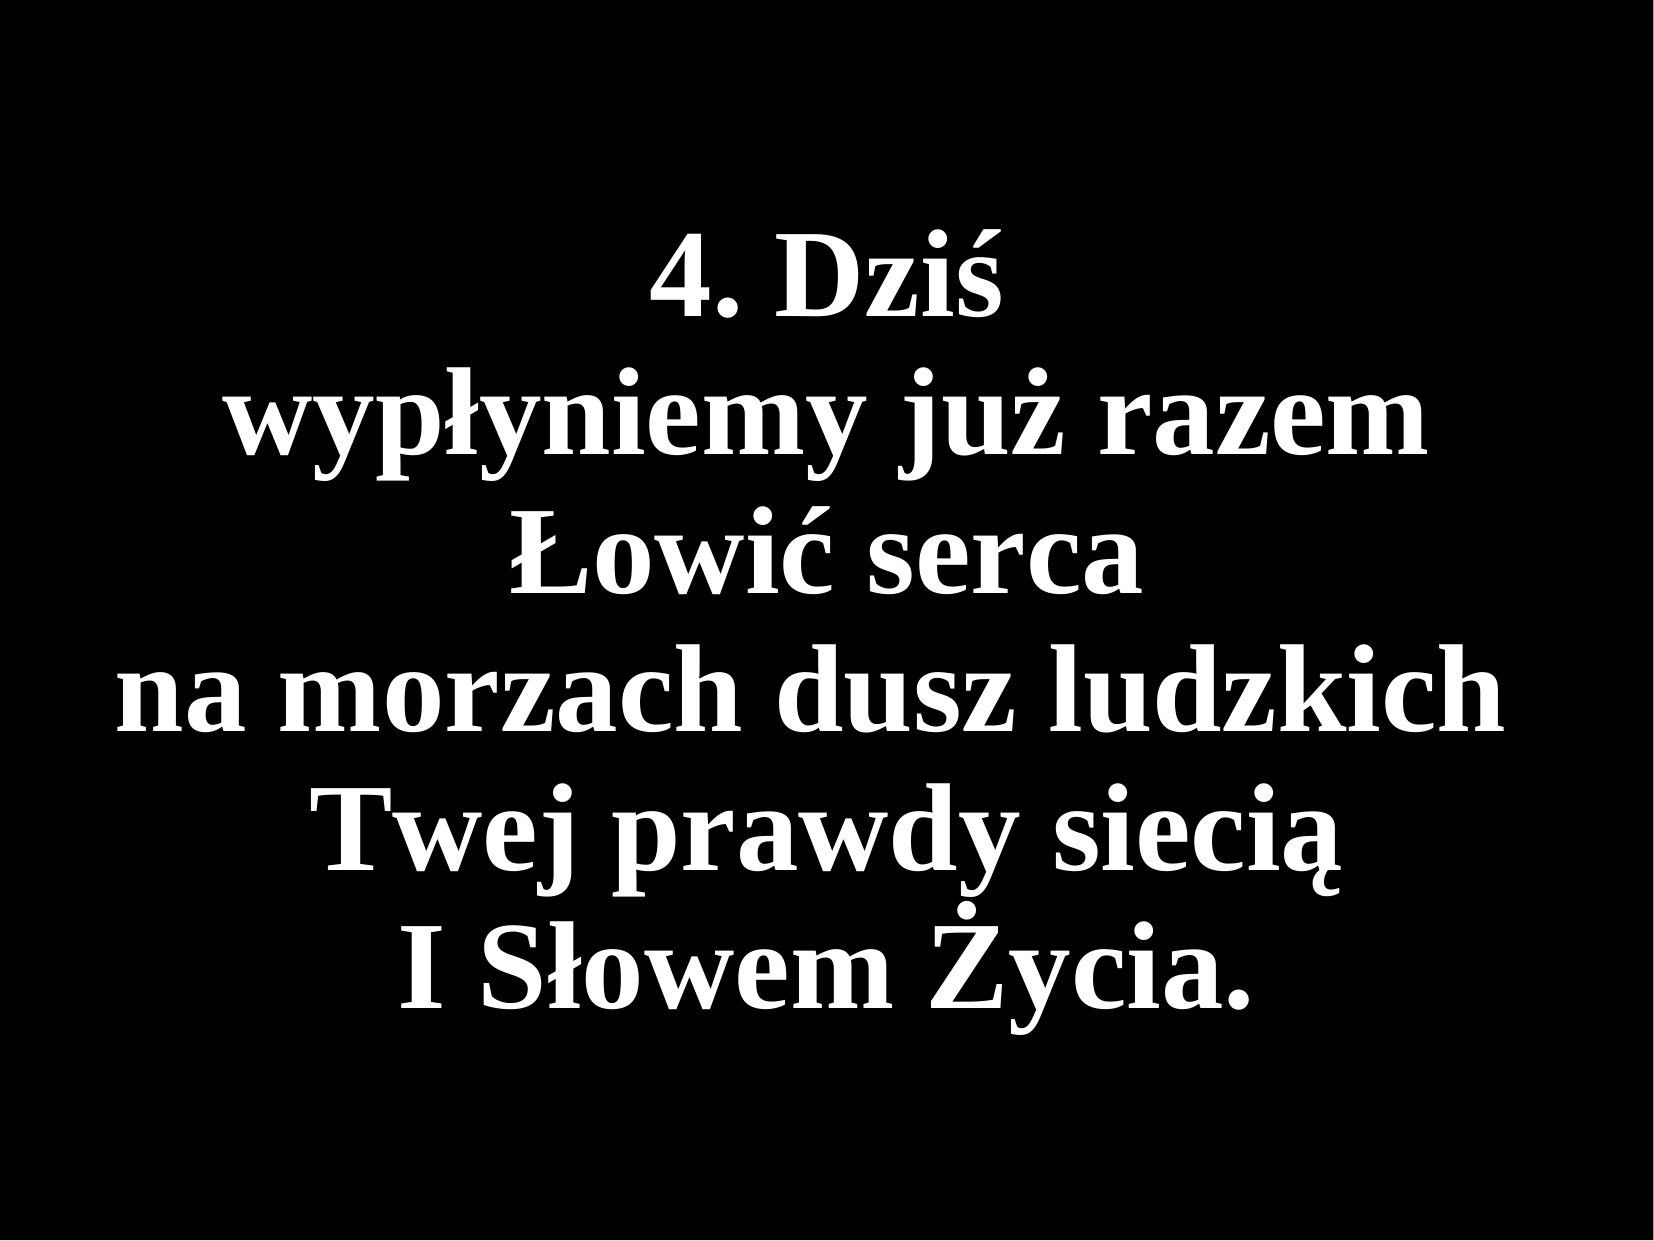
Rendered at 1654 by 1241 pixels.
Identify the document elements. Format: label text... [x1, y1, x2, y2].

title 4. Dziś wypłyniemy już razem Łowić serca na morzach dusz ludzkich Twej prawdy siecią I Słowem Życia. [0, 0, 1654, 1241]
